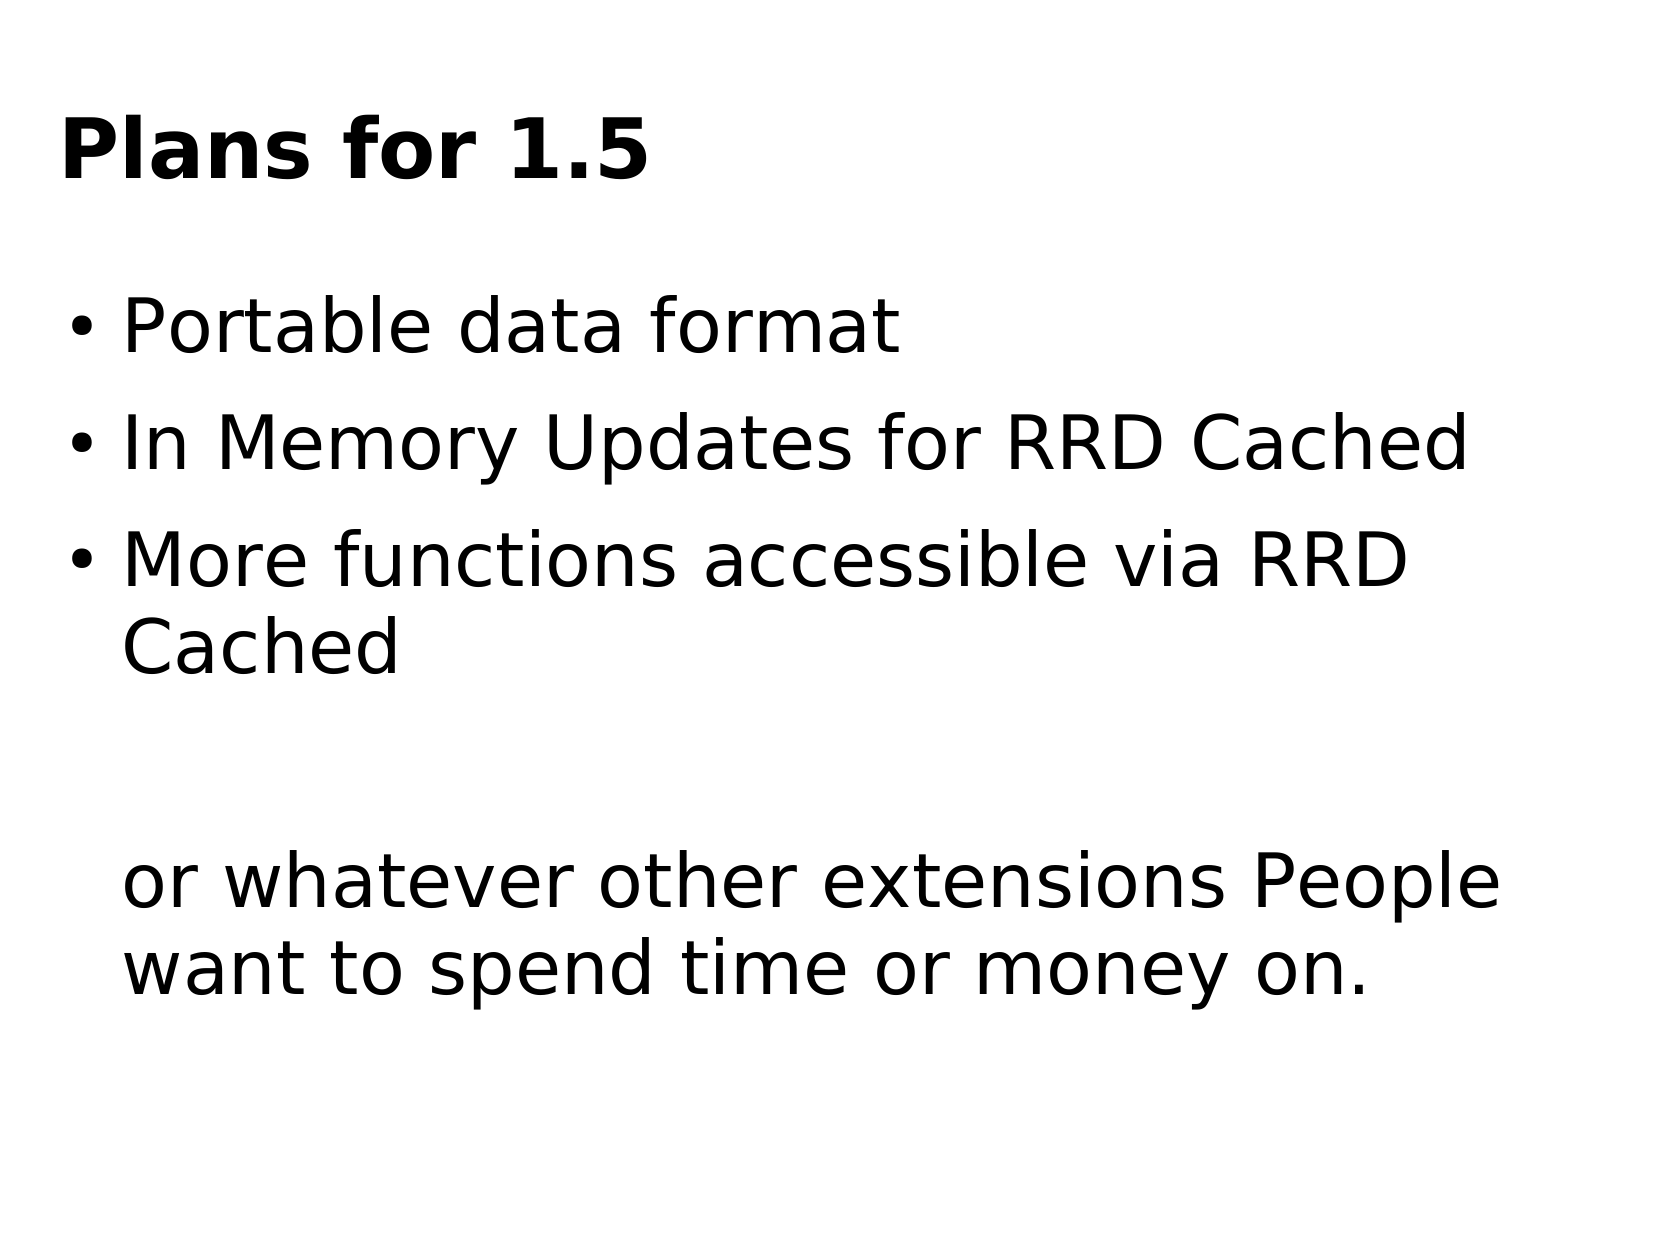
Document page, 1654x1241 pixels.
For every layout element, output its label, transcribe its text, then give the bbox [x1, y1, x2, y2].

title Plans for 1.5 [59, 75, 1607, 225]
list Portable data format In Memory Updates for RRD Cached More functions accessible via RRD Cached or whatever other extensions People want to spend time or money on. [51, 283, 1571, 1083]
